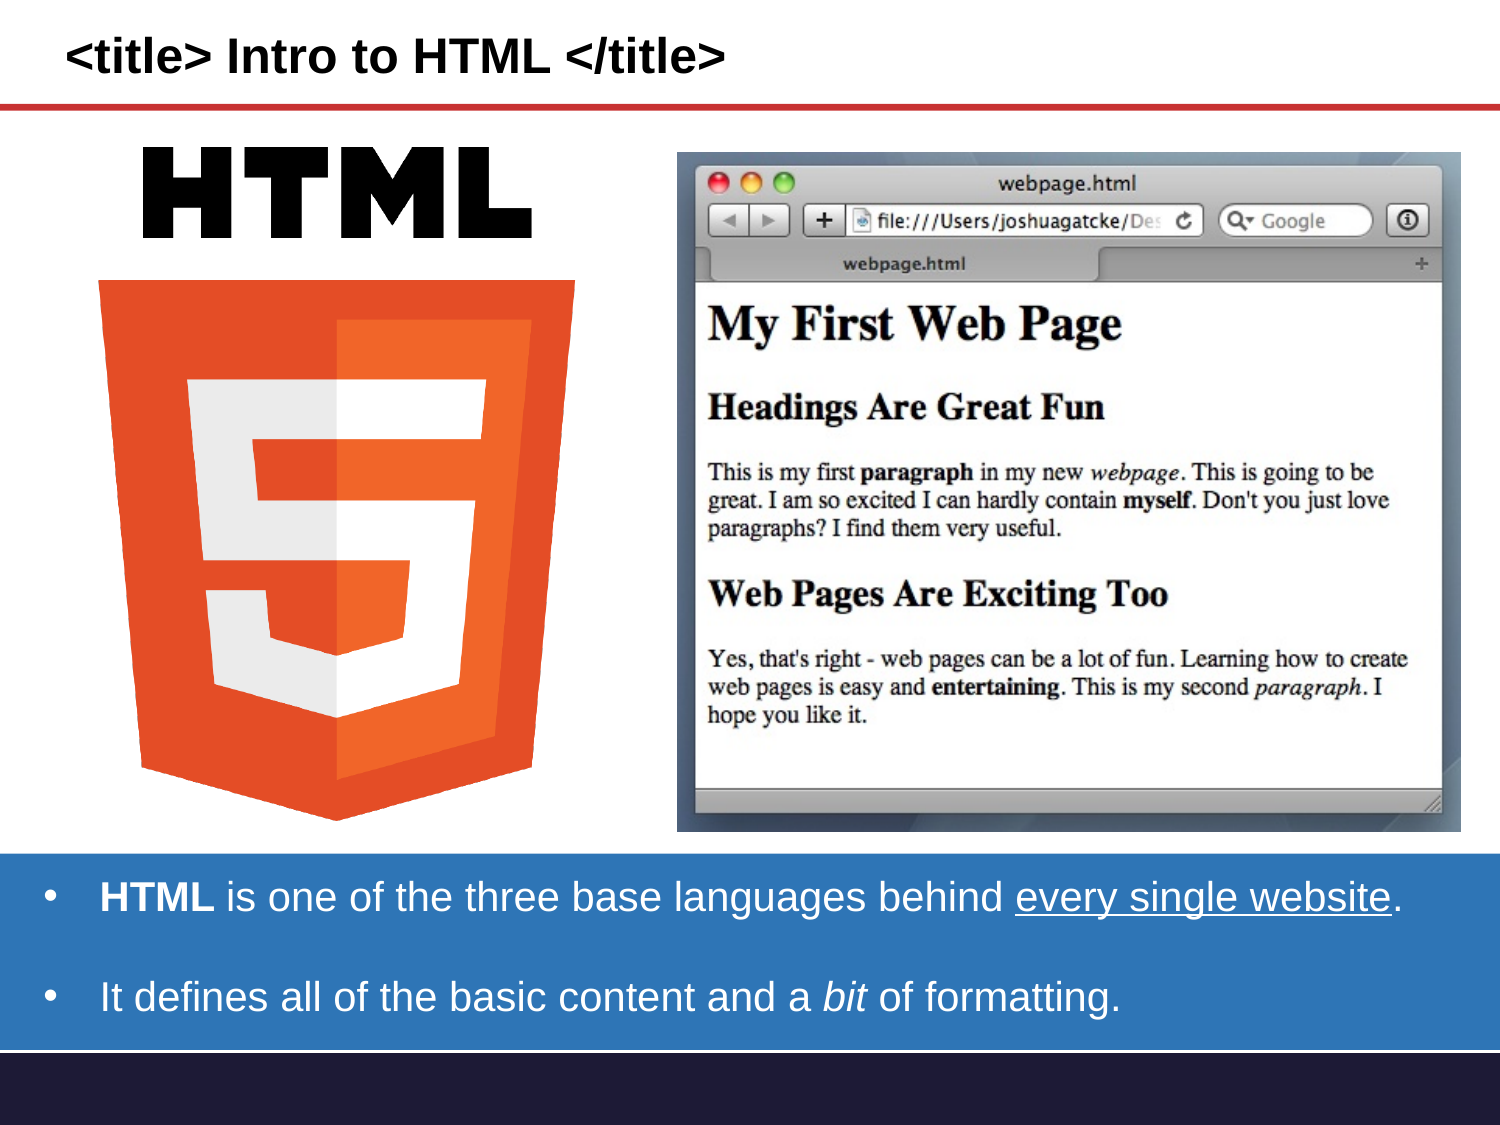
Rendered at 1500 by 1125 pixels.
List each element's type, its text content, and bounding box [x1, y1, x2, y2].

text_box HTML is one of the three base languages behind every single website. It defines all of the basic content and a bit of formatting. [28, 862, 1472, 1028]
picture [0, 147, 673, 821]
title <title> Intro to HTML </title> [50, 0, 948, 108]
picture [677, 152, 1461, 832]
text_box [0, 853, 1500, 1050]
